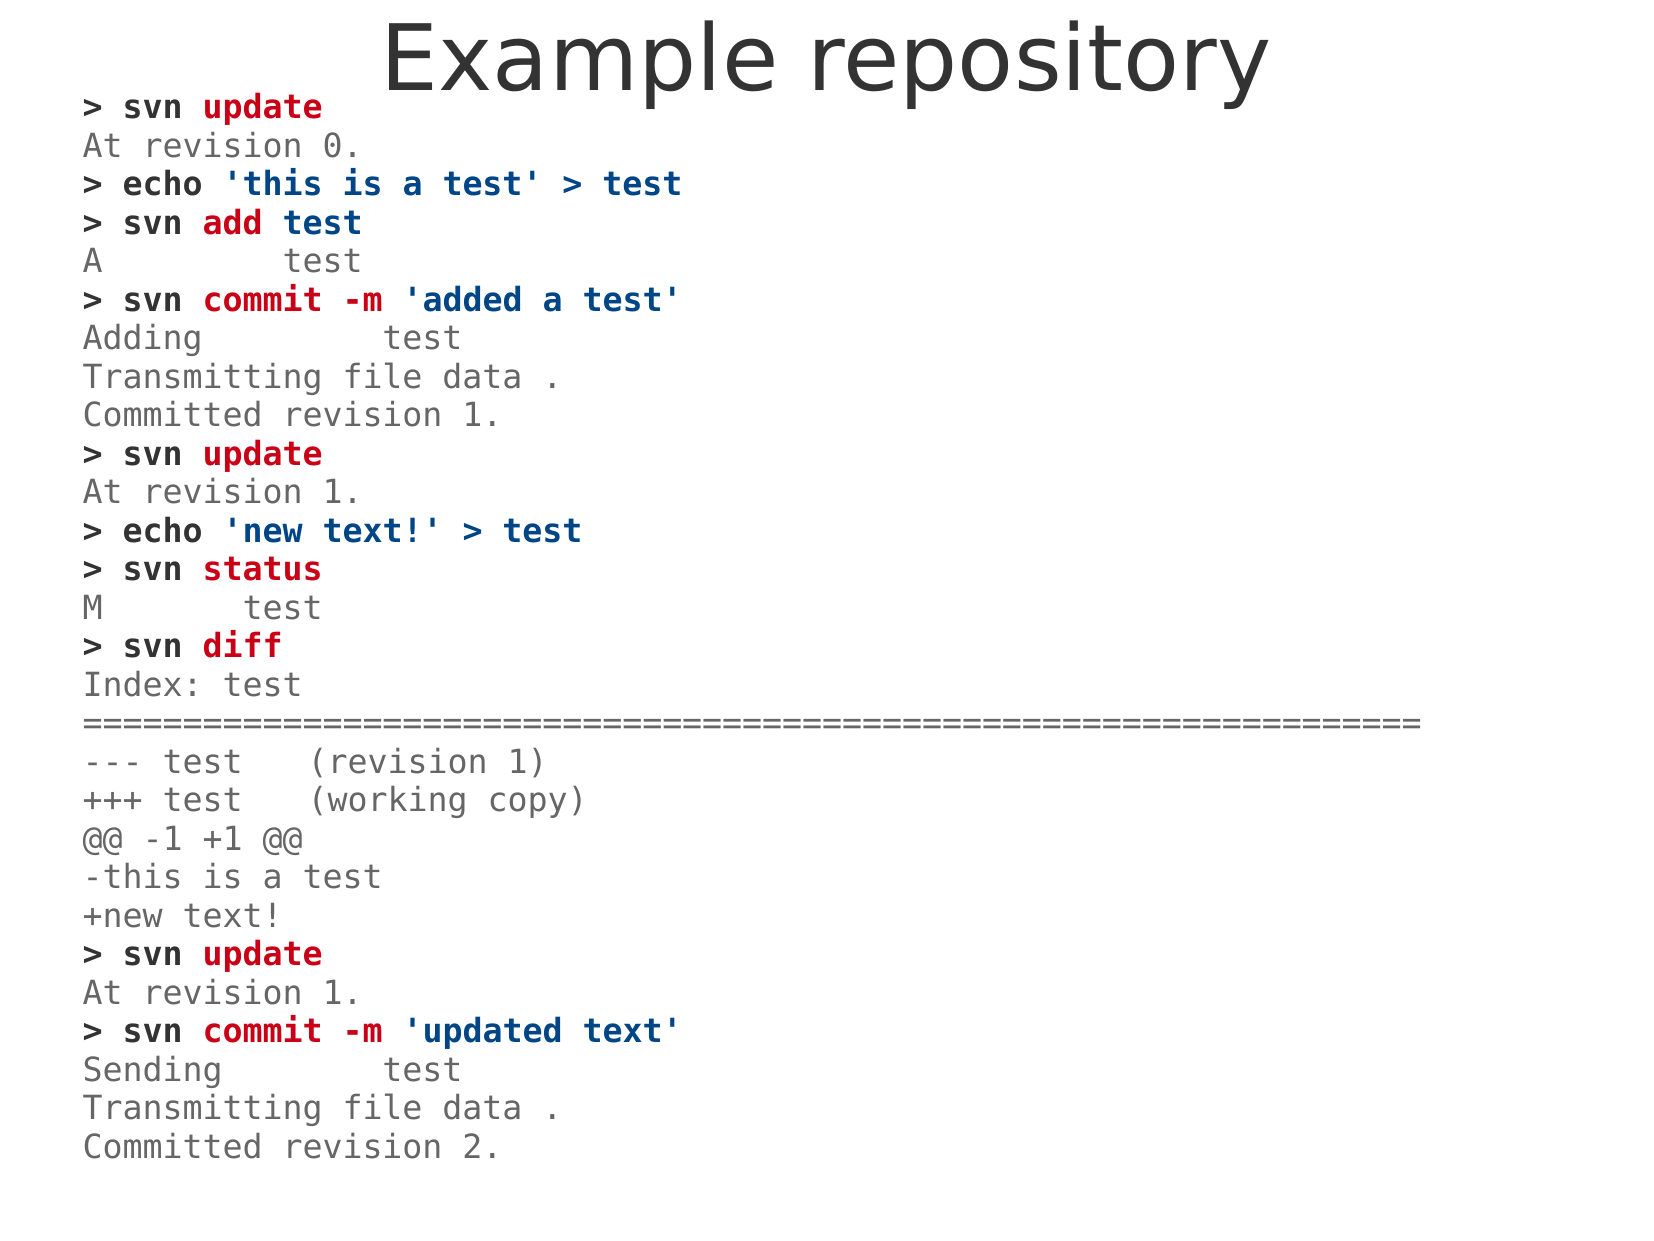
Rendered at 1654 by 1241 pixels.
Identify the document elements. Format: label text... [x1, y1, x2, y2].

title Example repository [82, 0, 1571, 87]
subtitle > svn update At revision 0. > echo 'this is a test' > test > svn add test A test > svn commit -m 'added a test' Adding test Transmitting file data . Committed revision 1. > svn update At revision 1. > echo 'new text!' > test > svn status M test > svn diff Index: test =================================================================== --- test (revision 1) +++ test (working copy) @@ -1 +1 @@ -this is a test +new text! > svn update At revision 1. > svn commit -m 'updated text' Sending test Transmitting file data . Committed revision 2. [82, 87, 1571, 1205]
